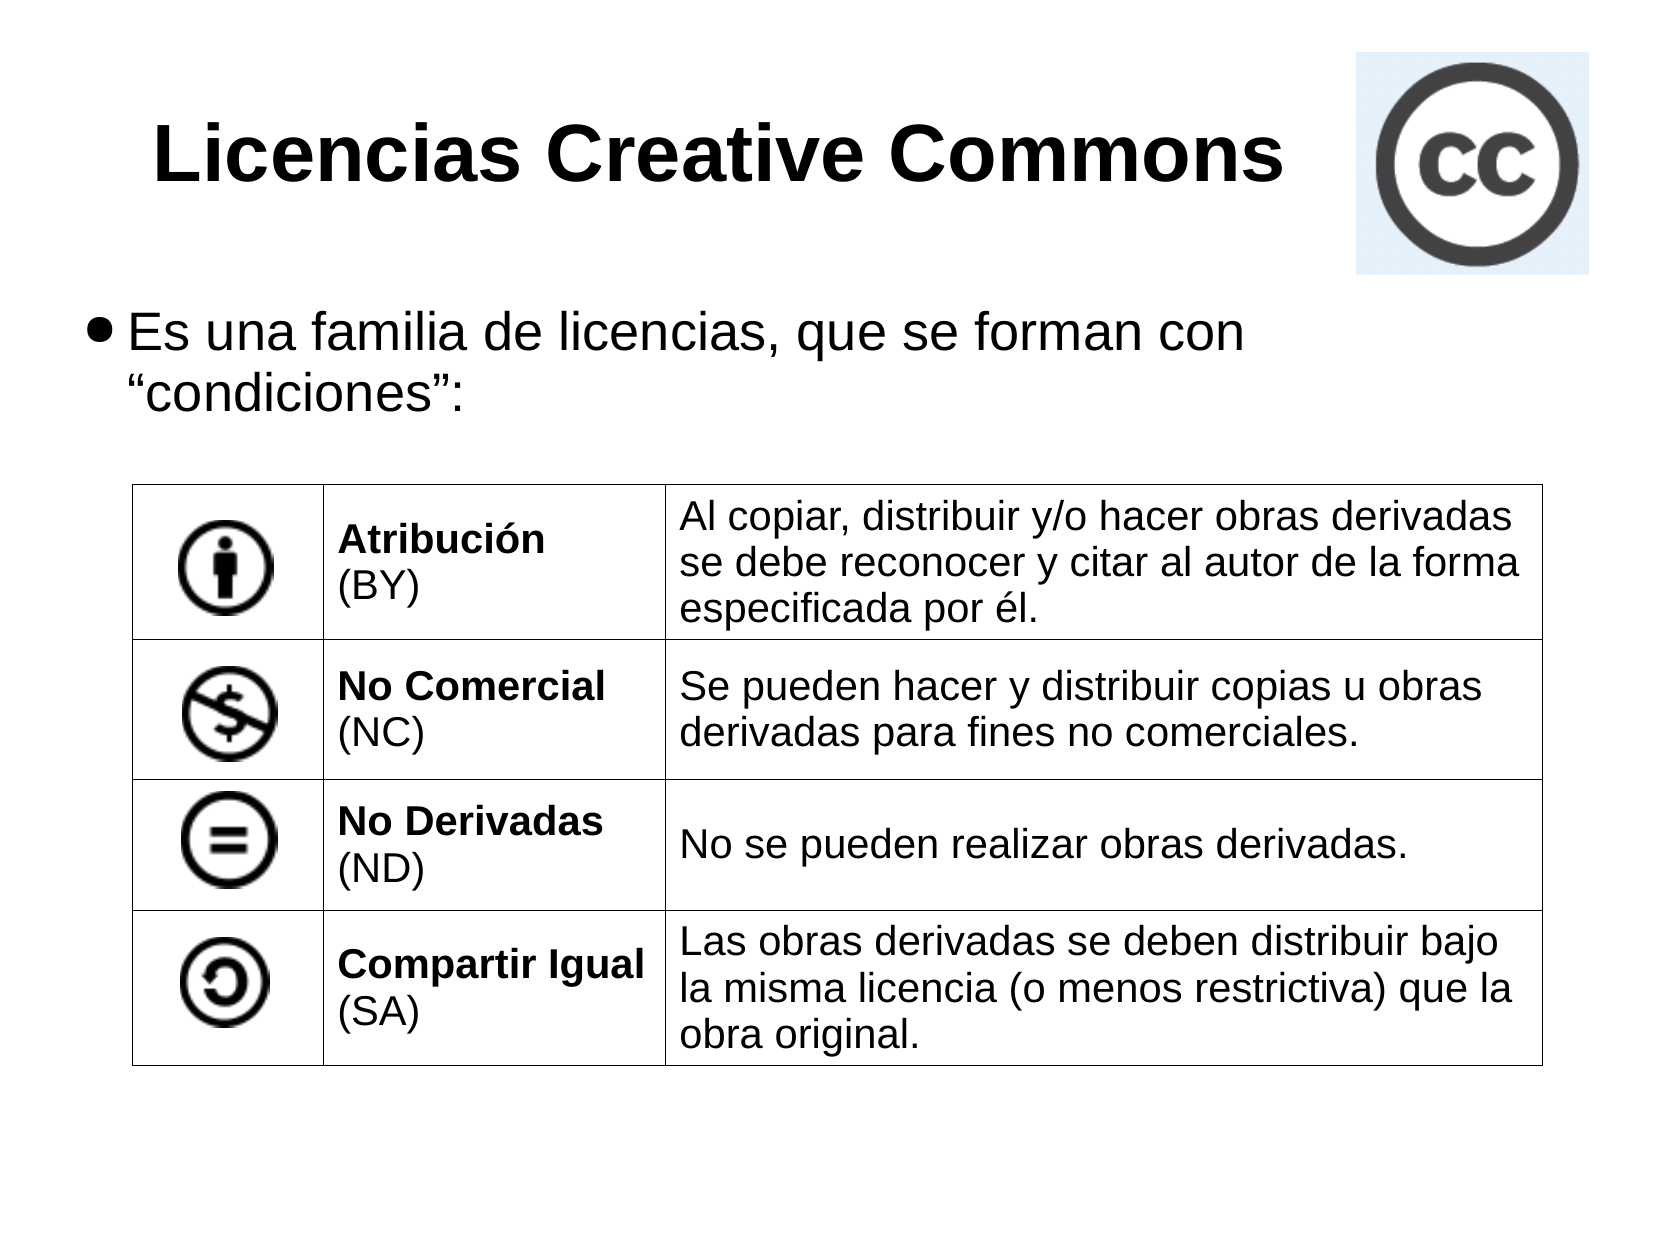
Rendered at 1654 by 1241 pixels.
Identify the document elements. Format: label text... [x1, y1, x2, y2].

subtitle Es una familia de licencias, que se forman con “condiciones”: [82, 245, 1570, 479]
table_cell [133, 780, 323, 910]
table_cell [133, 911, 323, 1065]
table_header Al copiar, distribuir y/o hacer obras derivadas se debe reconocer y citar al autor de la forma especificada por él. [666, 485, 1542, 639]
picture [178, 520, 274, 616]
table_cell Se pueden hacer y distribuir copias u obras derivadas para fines no comerciales. [666, 640, 1542, 779]
table_header Atribución (BY) [324, 485, 665, 639]
table_cell Compartir Igual (SA) [324, 911, 665, 1065]
table_cell No Derivadas (ND) [324, 780, 665, 910]
table_cell No Comercial (NC) [324, 640, 665, 779]
picture [181, 791, 278, 889]
table_cell [133, 640, 323, 779]
table_cell Las obras derivadas se deben distribuir bajo la misma licencia (o menos restrictiva) que la obra original. [666, 911, 1542, 1065]
table_header [133, 485, 323, 639]
picture [1356, 52, 1589, 275]
table_cell No se pueden realizar obras derivadas. [666, 780, 1542, 910]
picture [182, 666, 278, 762]
picture [180, 937, 270, 1028]
title Licencias Creative Commons [82, 49, 1357, 245]
